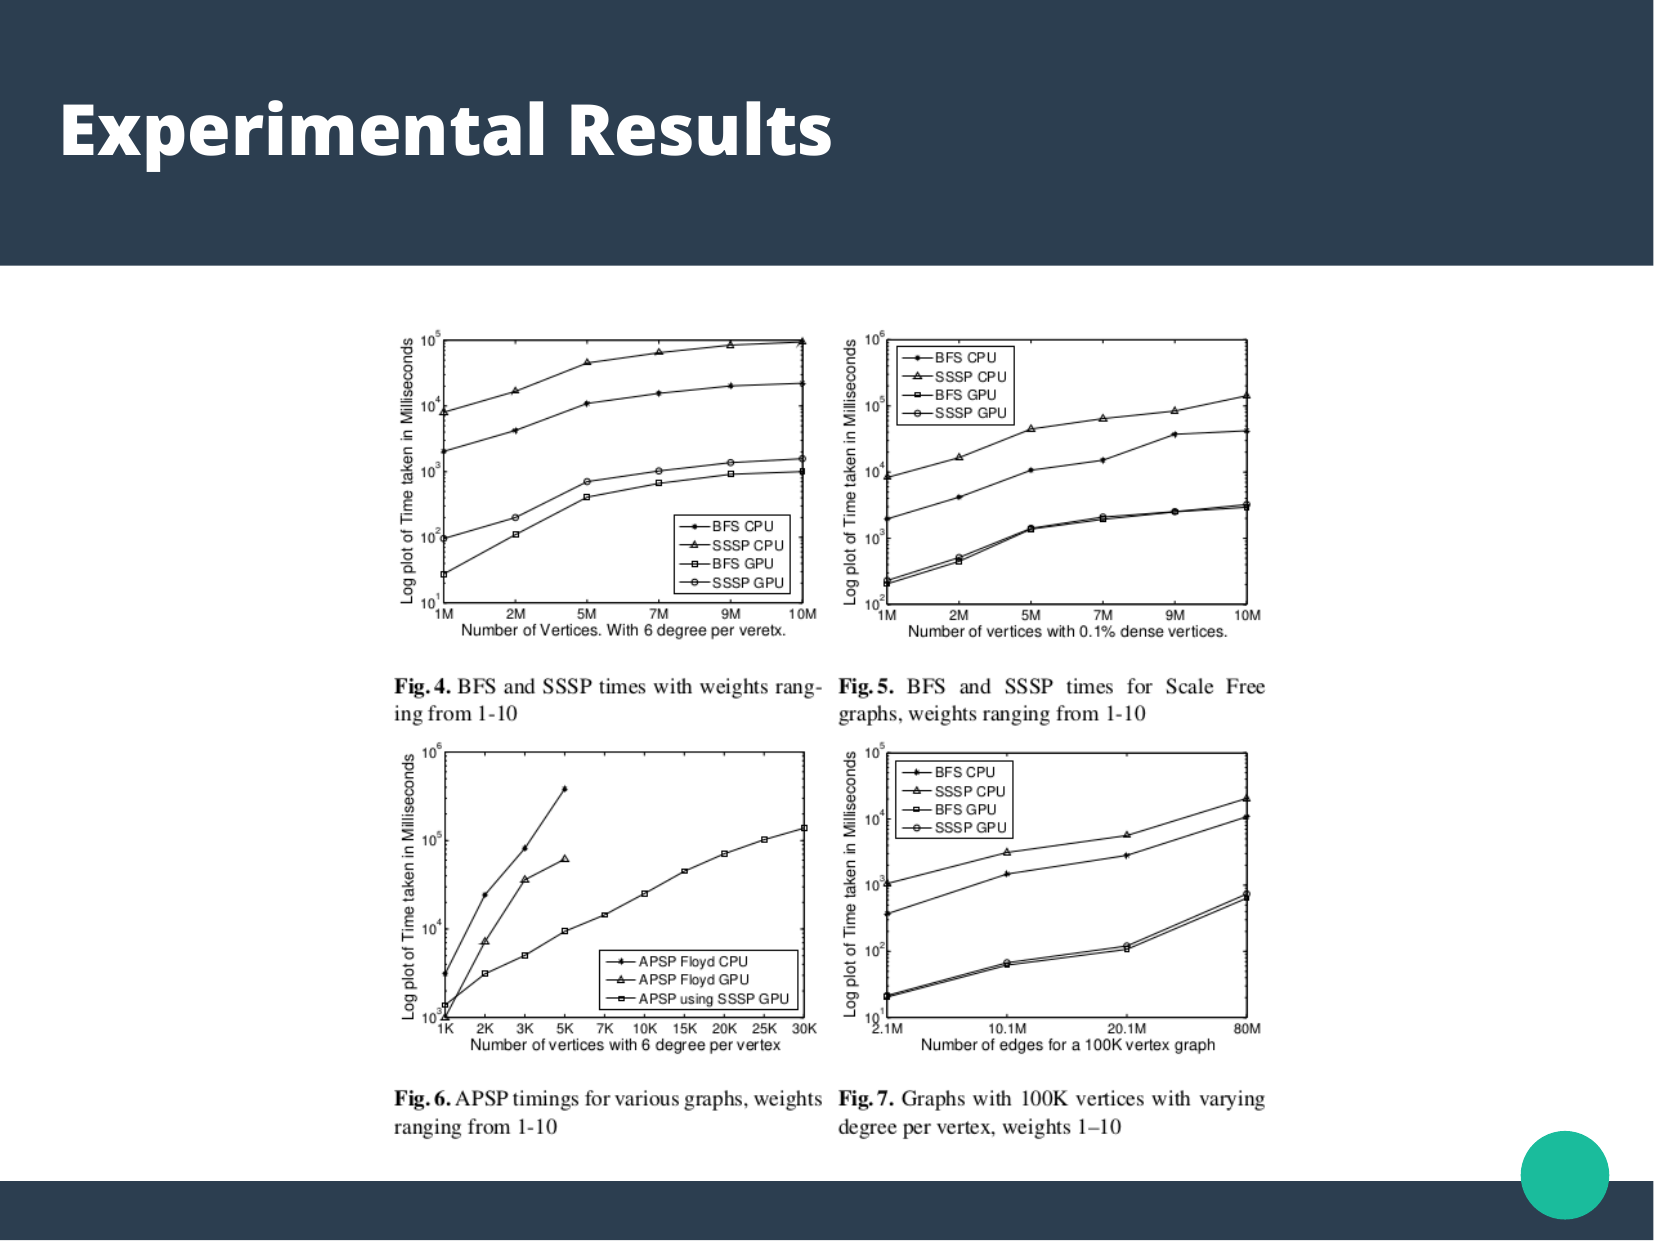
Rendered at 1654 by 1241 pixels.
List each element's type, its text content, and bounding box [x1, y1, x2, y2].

title Experimental Results [59, 49, 1595, 207]
picture [366, 324, 1288, 1152]
